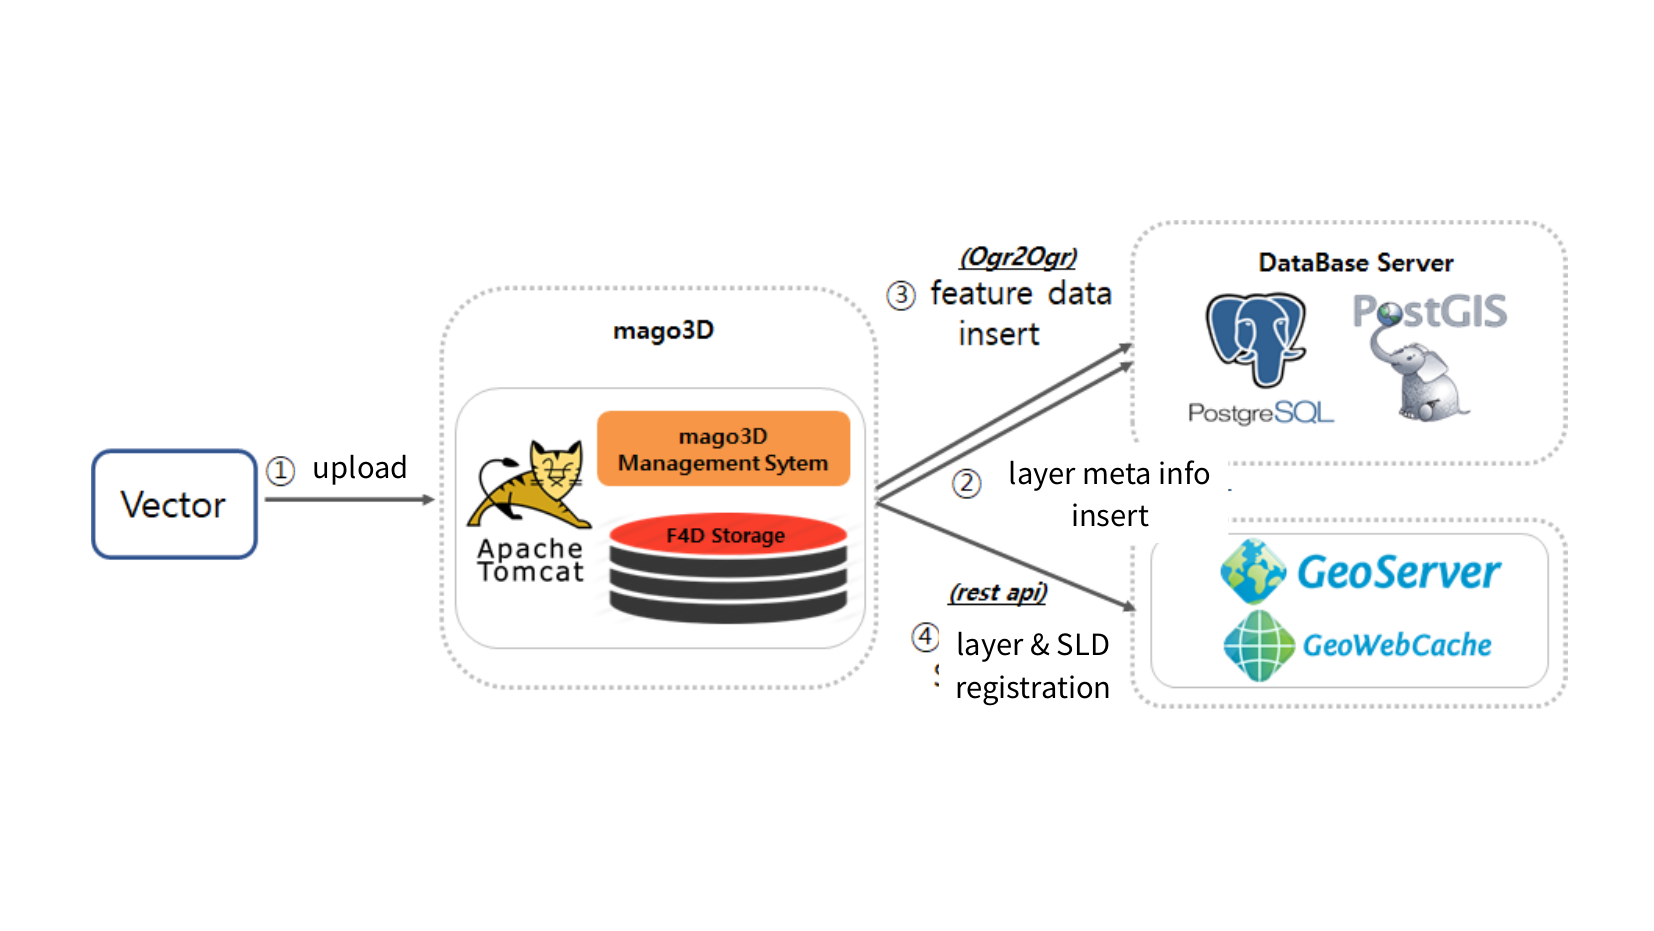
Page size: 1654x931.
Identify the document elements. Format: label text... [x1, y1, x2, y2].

text_box upload [295, 437, 427, 495]
text_box layer meta info insert [992, 442, 1229, 543]
text_box layer & SLD registration [938, 614, 1128, 715]
picture [91, 220, 1568, 712]
